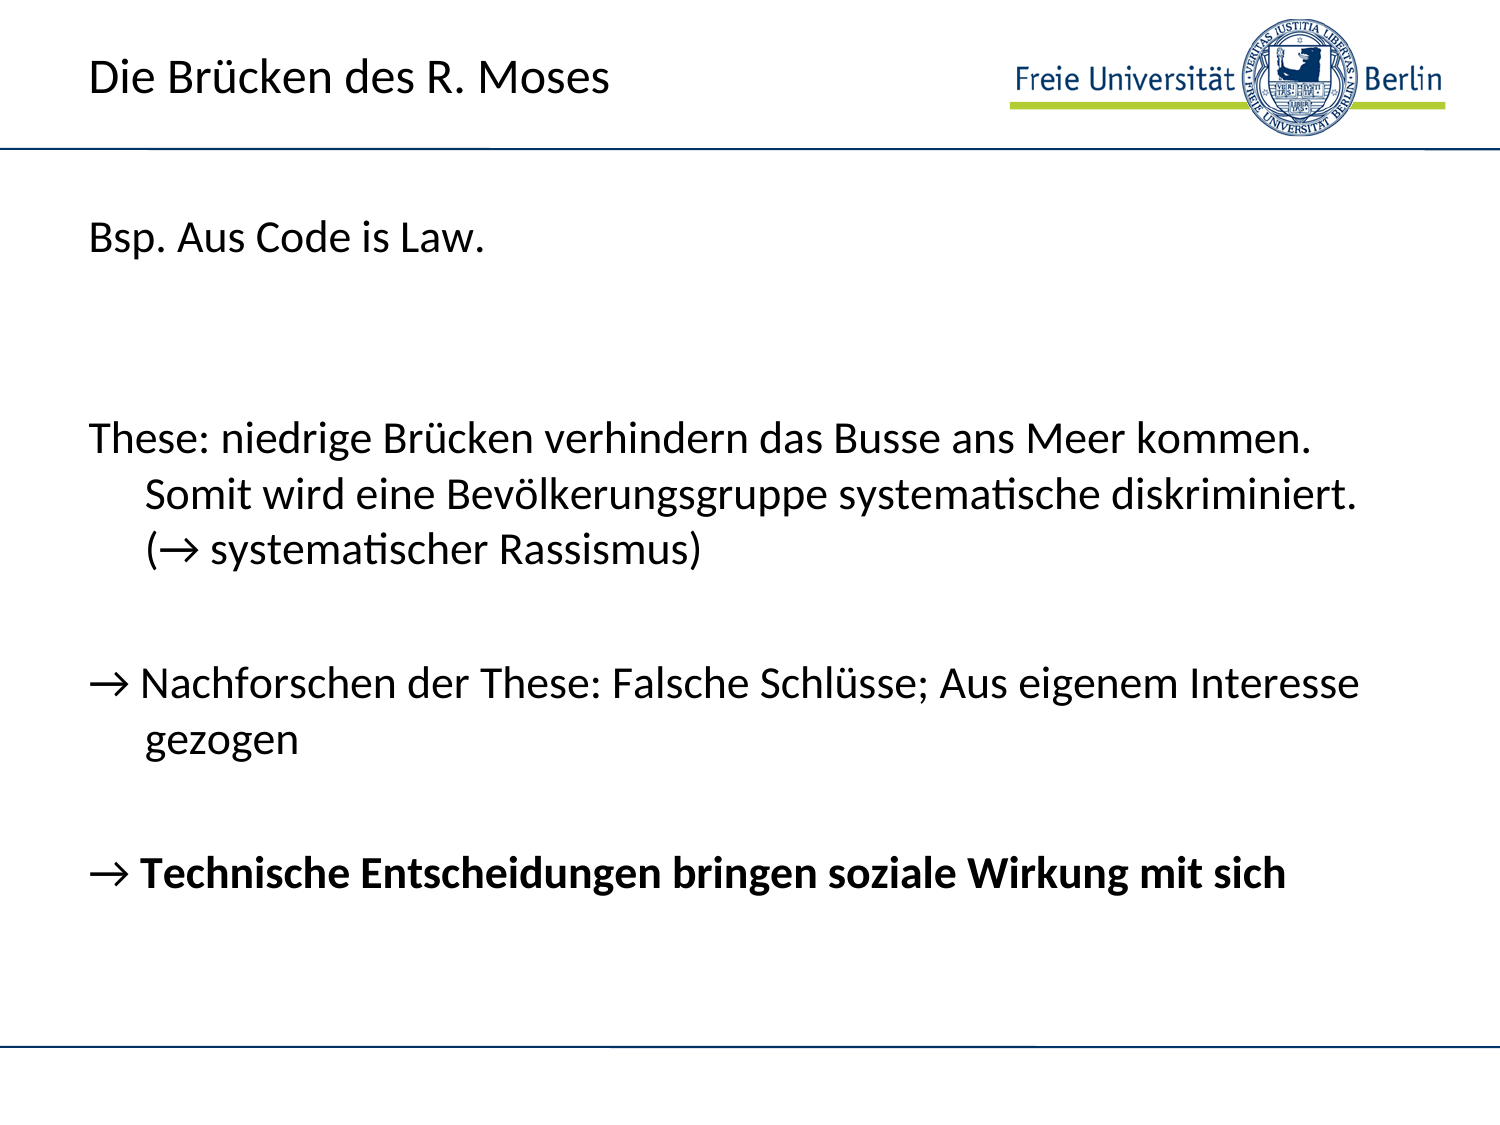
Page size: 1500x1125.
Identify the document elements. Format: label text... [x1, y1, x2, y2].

title Die Brücken des R. Moses [88, 12, 974, 135]
list Bsp. Aus Code is Law. These: niedrige Brücken verhindern das Busse ans Meer kommen. Somit wird eine Bevölkerungsgruppe systematische diskriminiert. (→ systematischer Rassismus) → Nachforschen der These: Falsche Schlüsse; Aus eigenem Interesse gezogen → Technische Entscheidungen bringen soziale Wirkung mit sich [88, 206, 1417, 1033]
picture [1009, 19, 1446, 137]
